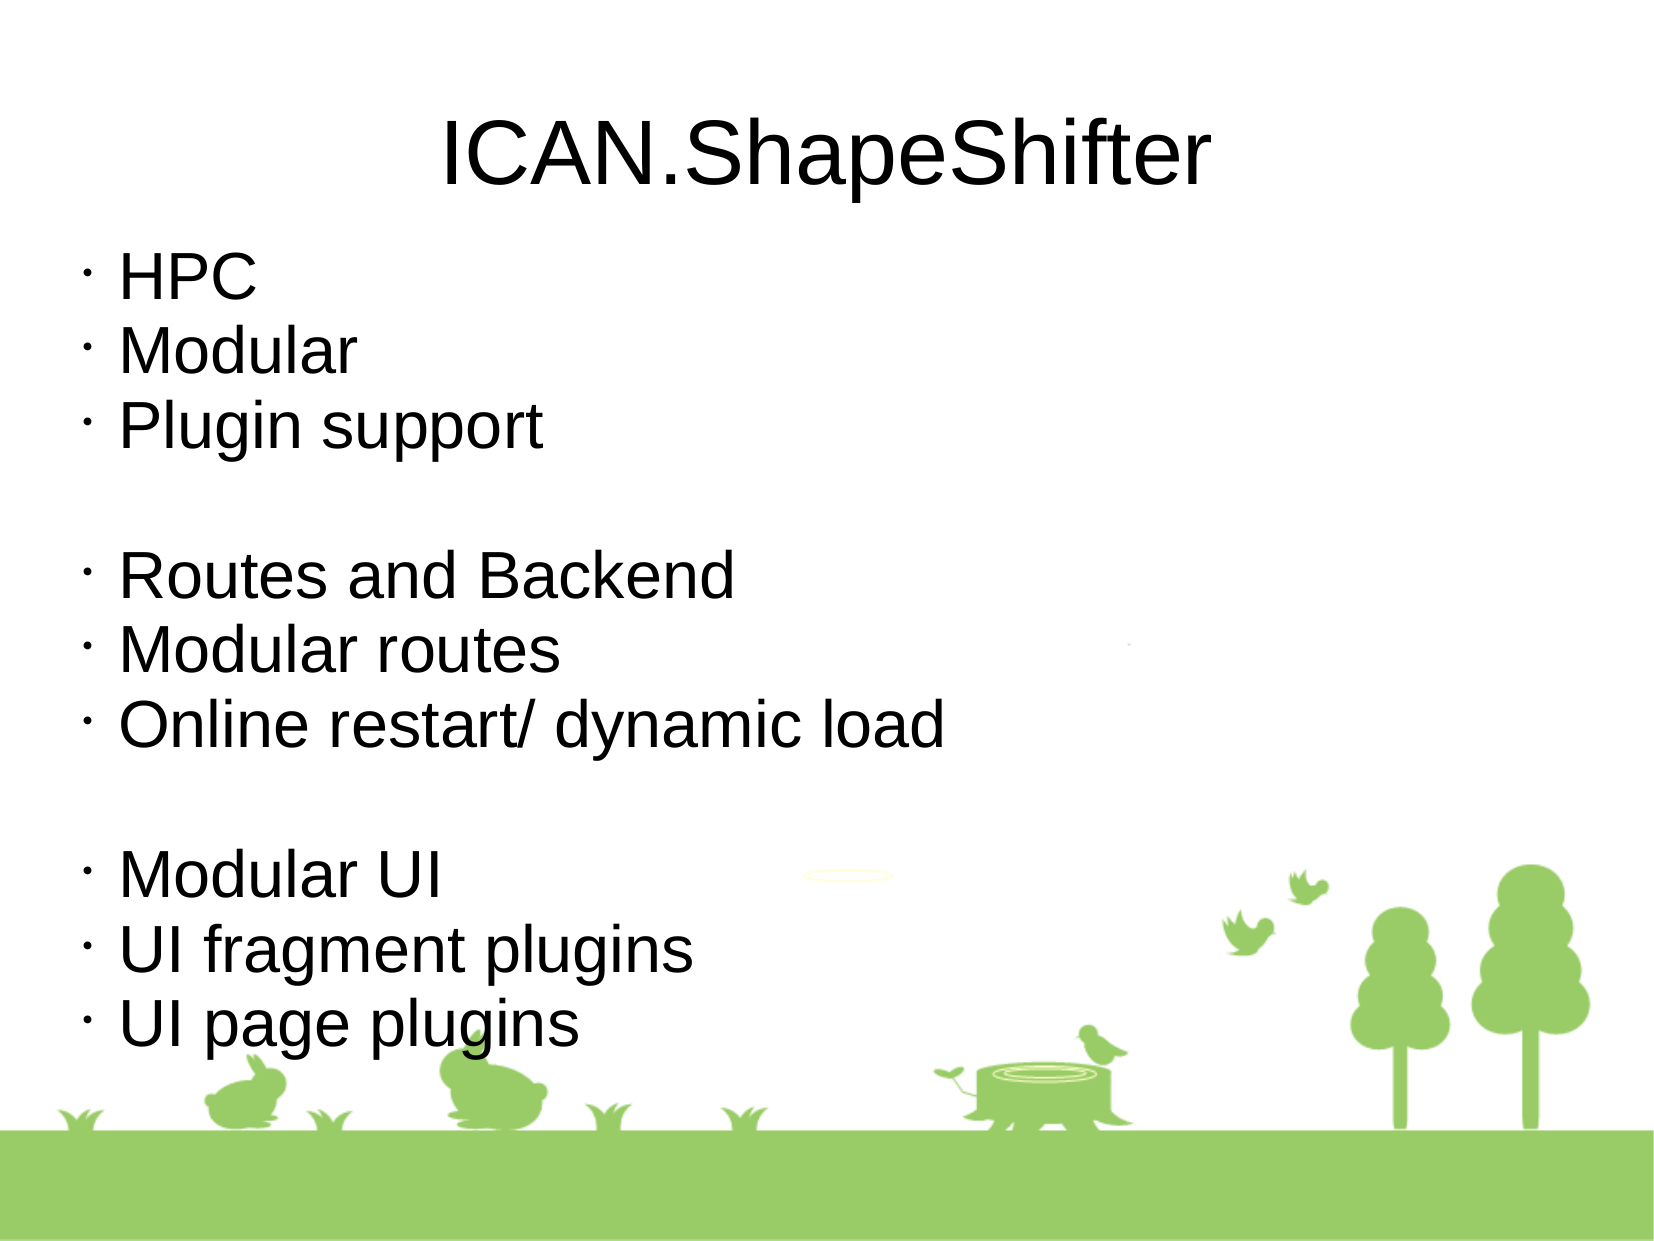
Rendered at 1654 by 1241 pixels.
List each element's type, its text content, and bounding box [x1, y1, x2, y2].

title ICAN.ShapeShifter [82, 49, 1571, 238]
picture [0, 0, 1654, 1241]
subtitle HPC Modular Plugin support Routes and Backend Modular routes Online restart/ dynamic load Modular UI UI fragment plugins UI page plugins [82, 238, 1571, 1062]
